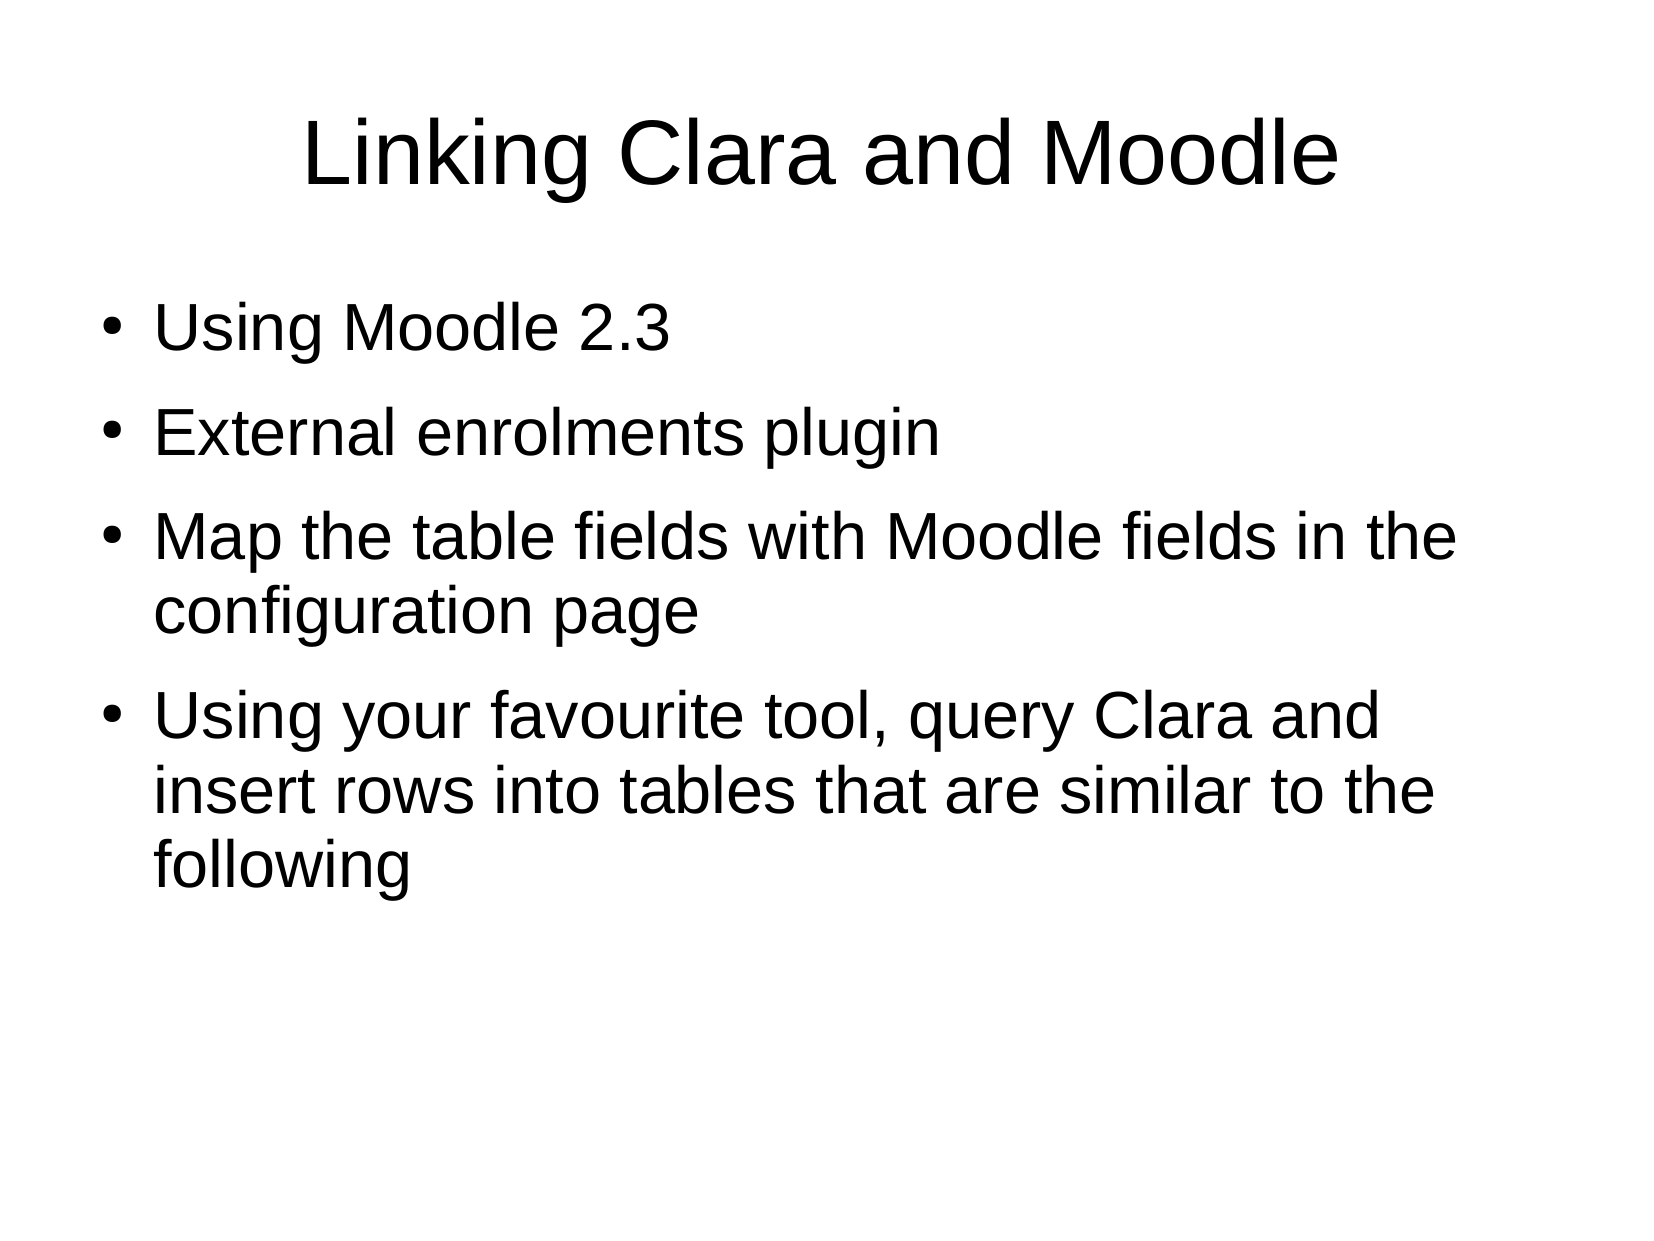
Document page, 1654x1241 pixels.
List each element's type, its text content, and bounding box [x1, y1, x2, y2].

title Linking Clara and Moodle [82, 49, 1571, 257]
list Using Moodle 2.3 External enrolments plugin Map the table fields with Moodle fields in the configuration page Using your favourite tool, query Clara and insert rows into tables that are similar to the following [82, 290, 1538, 1010]
